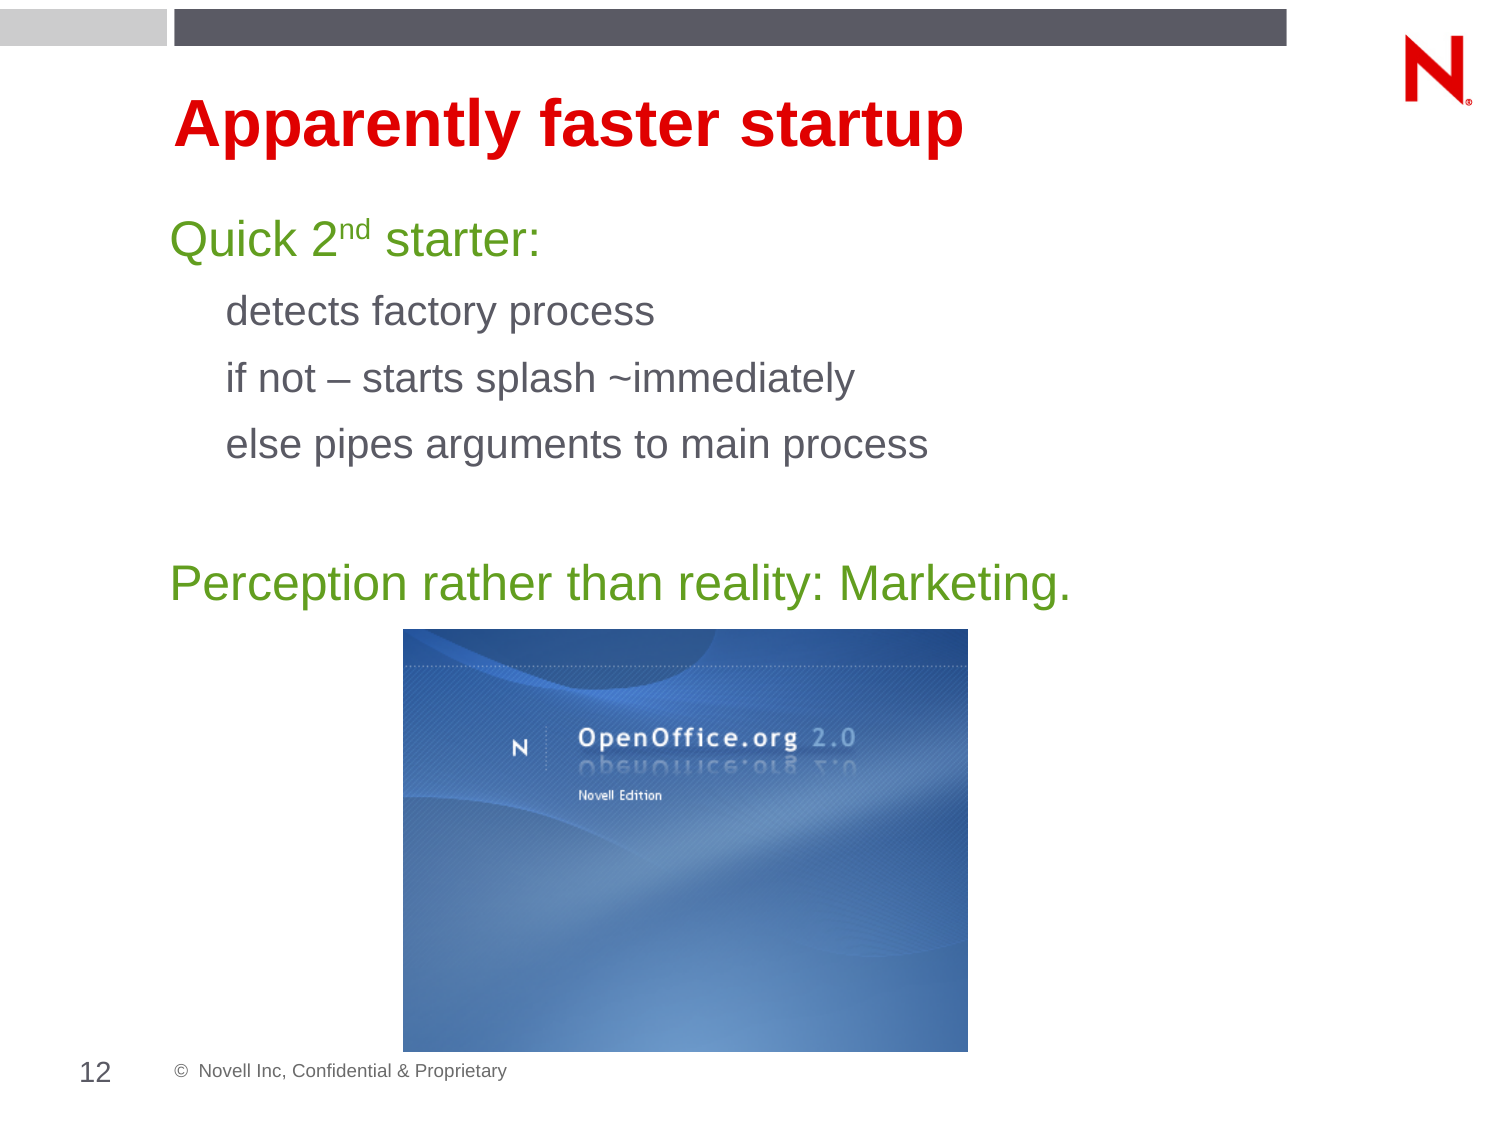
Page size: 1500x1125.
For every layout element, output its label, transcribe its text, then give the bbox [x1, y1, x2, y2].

picture [403, 629, 968, 1052]
list Quick 2nd starter: detects factory process if not – starts splash ~immediately else pipes arguments to main process Perception rather than reality: Marketing. [169, 208, 1410, 940]
title Apparently faster startup [173, 41, 1395, 205]
picture [1403, 32, 1473, 107]
